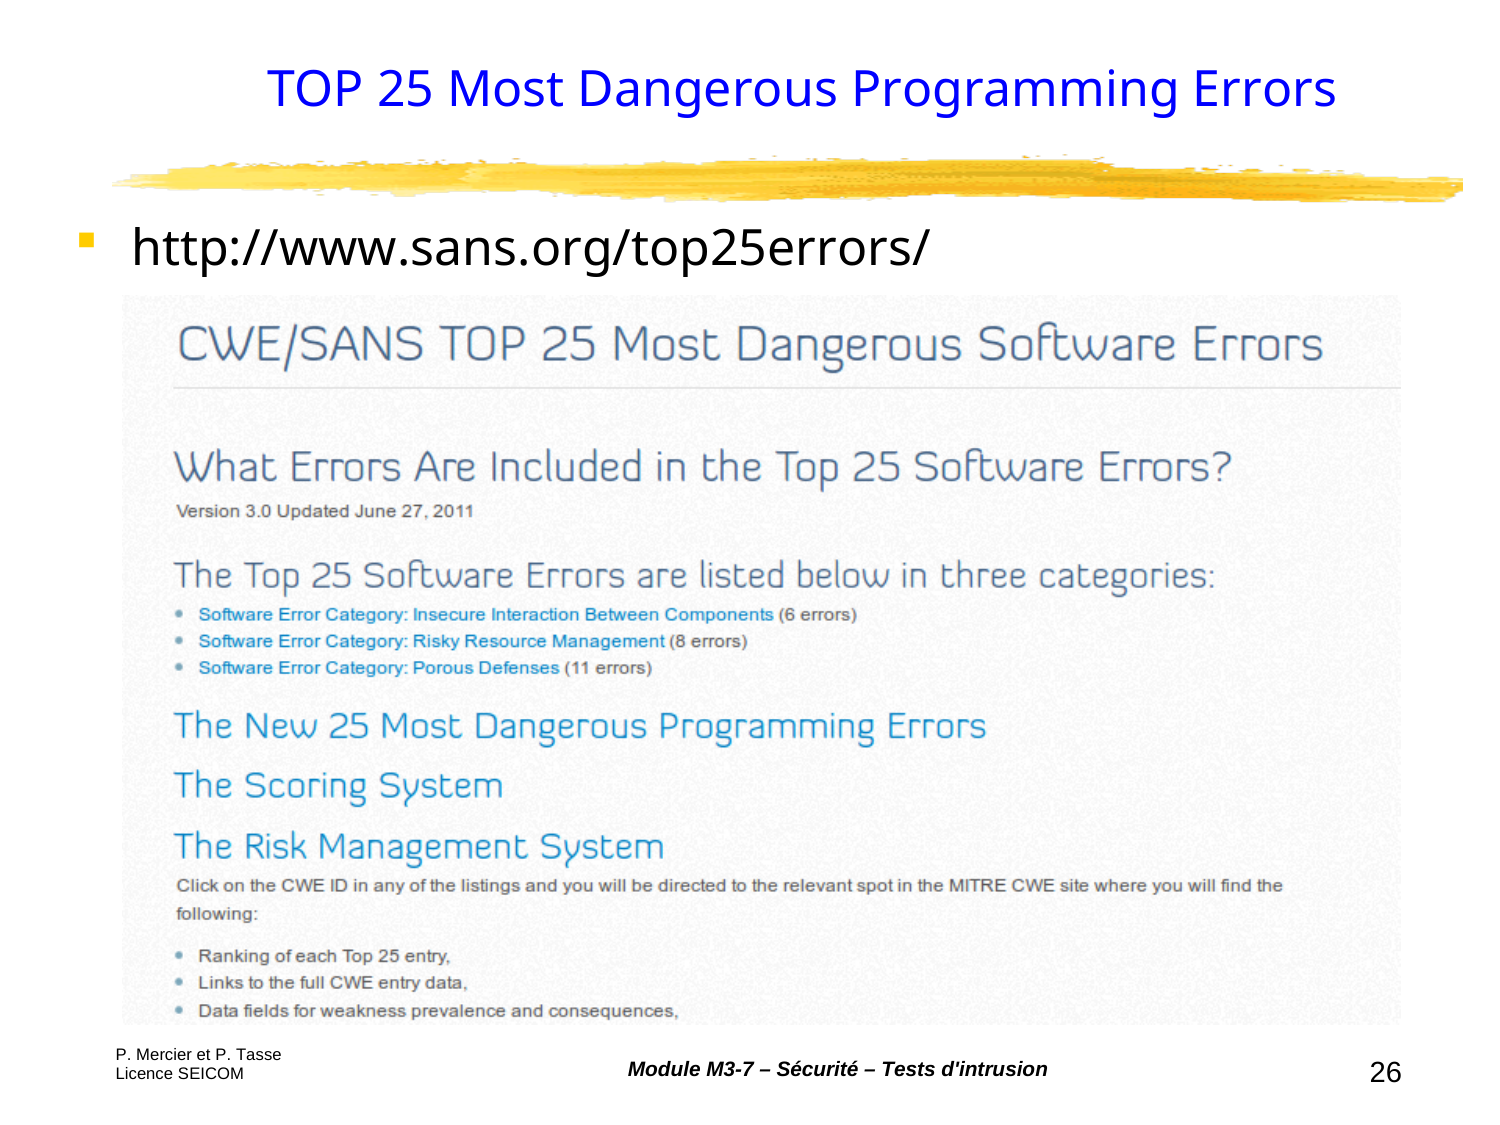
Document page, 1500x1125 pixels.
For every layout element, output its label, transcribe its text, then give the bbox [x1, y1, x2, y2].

title TOP 25 Most Dangerous Programming Errors [62, 44, 1338, 131]
list http://www.sans.org/top25errors/ [74, 212, 1417, 1011]
picture [112, 149, 1463, 213]
picture [122, 295, 1401, 1025]
